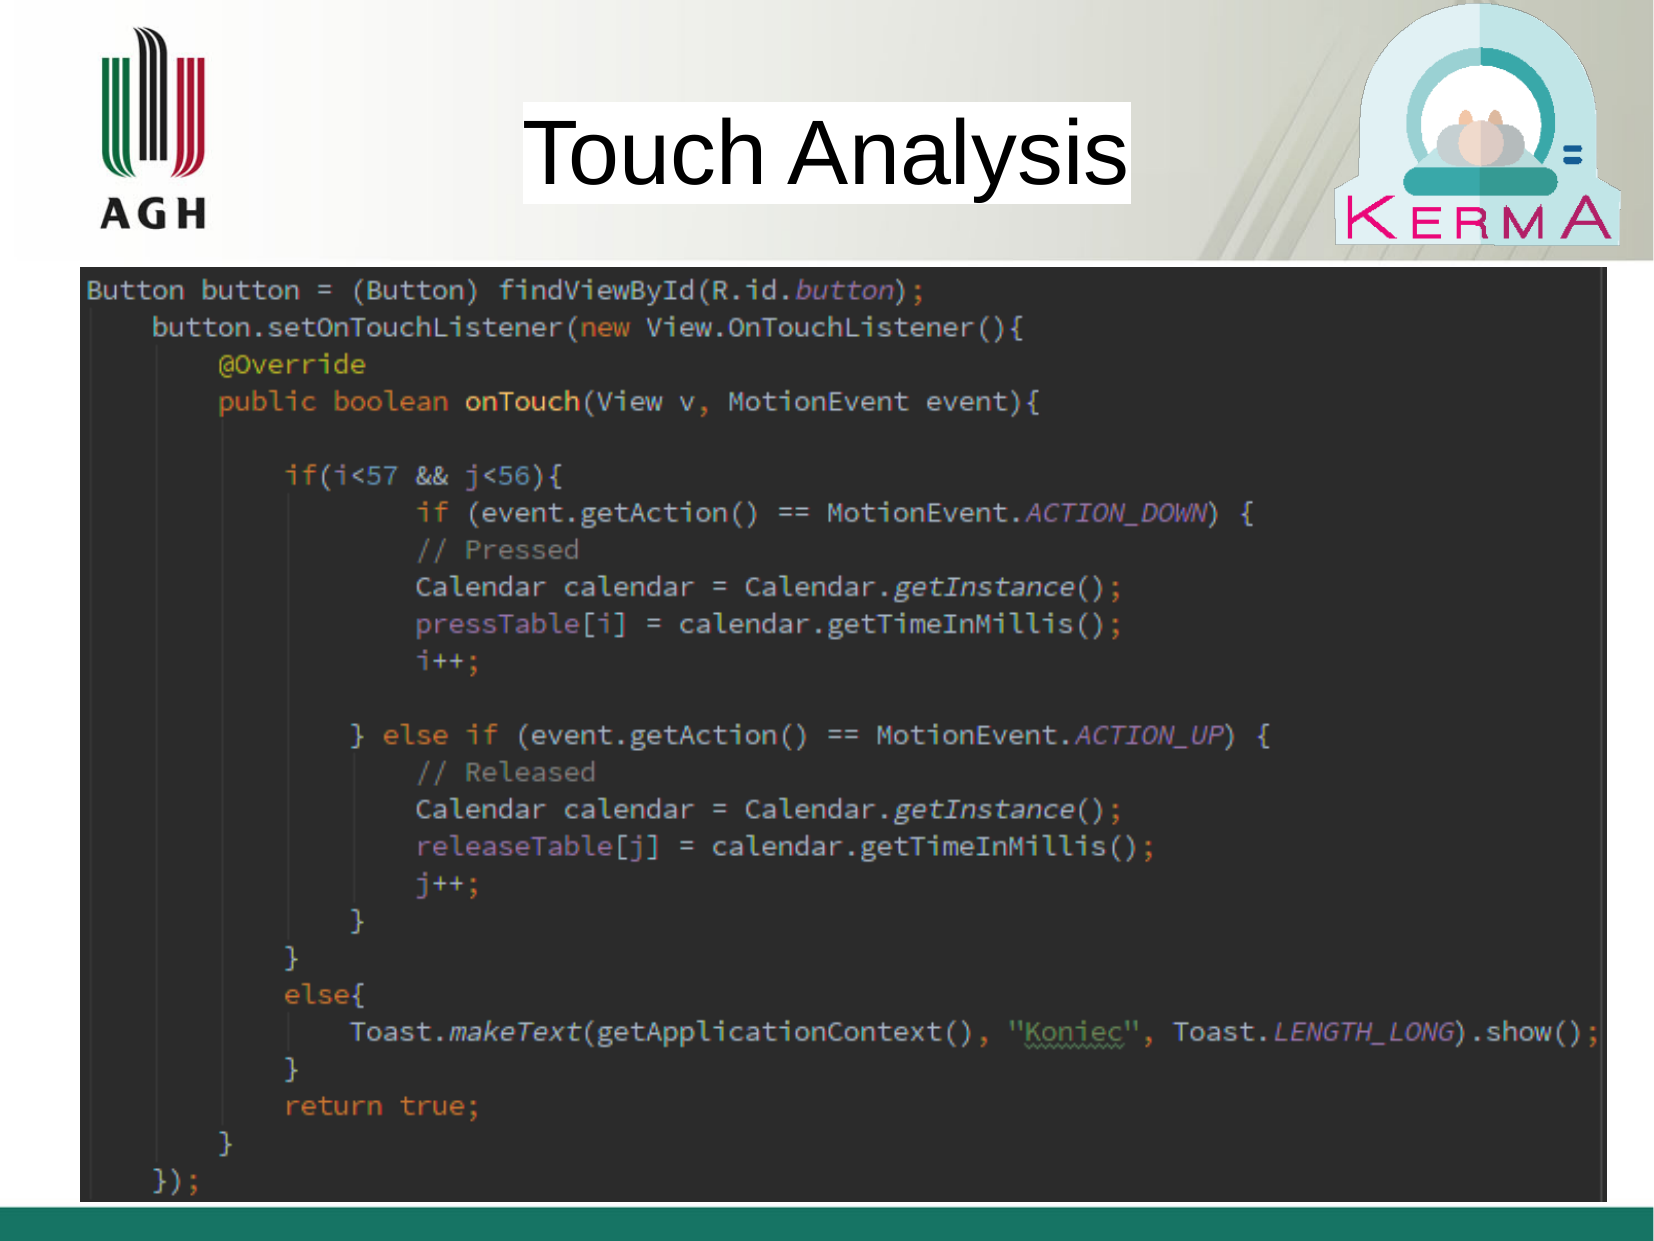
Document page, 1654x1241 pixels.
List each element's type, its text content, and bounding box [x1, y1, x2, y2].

title Touch Analysis [82, 49, 1305, 257]
picture [0, 0, 1654, 1241]
